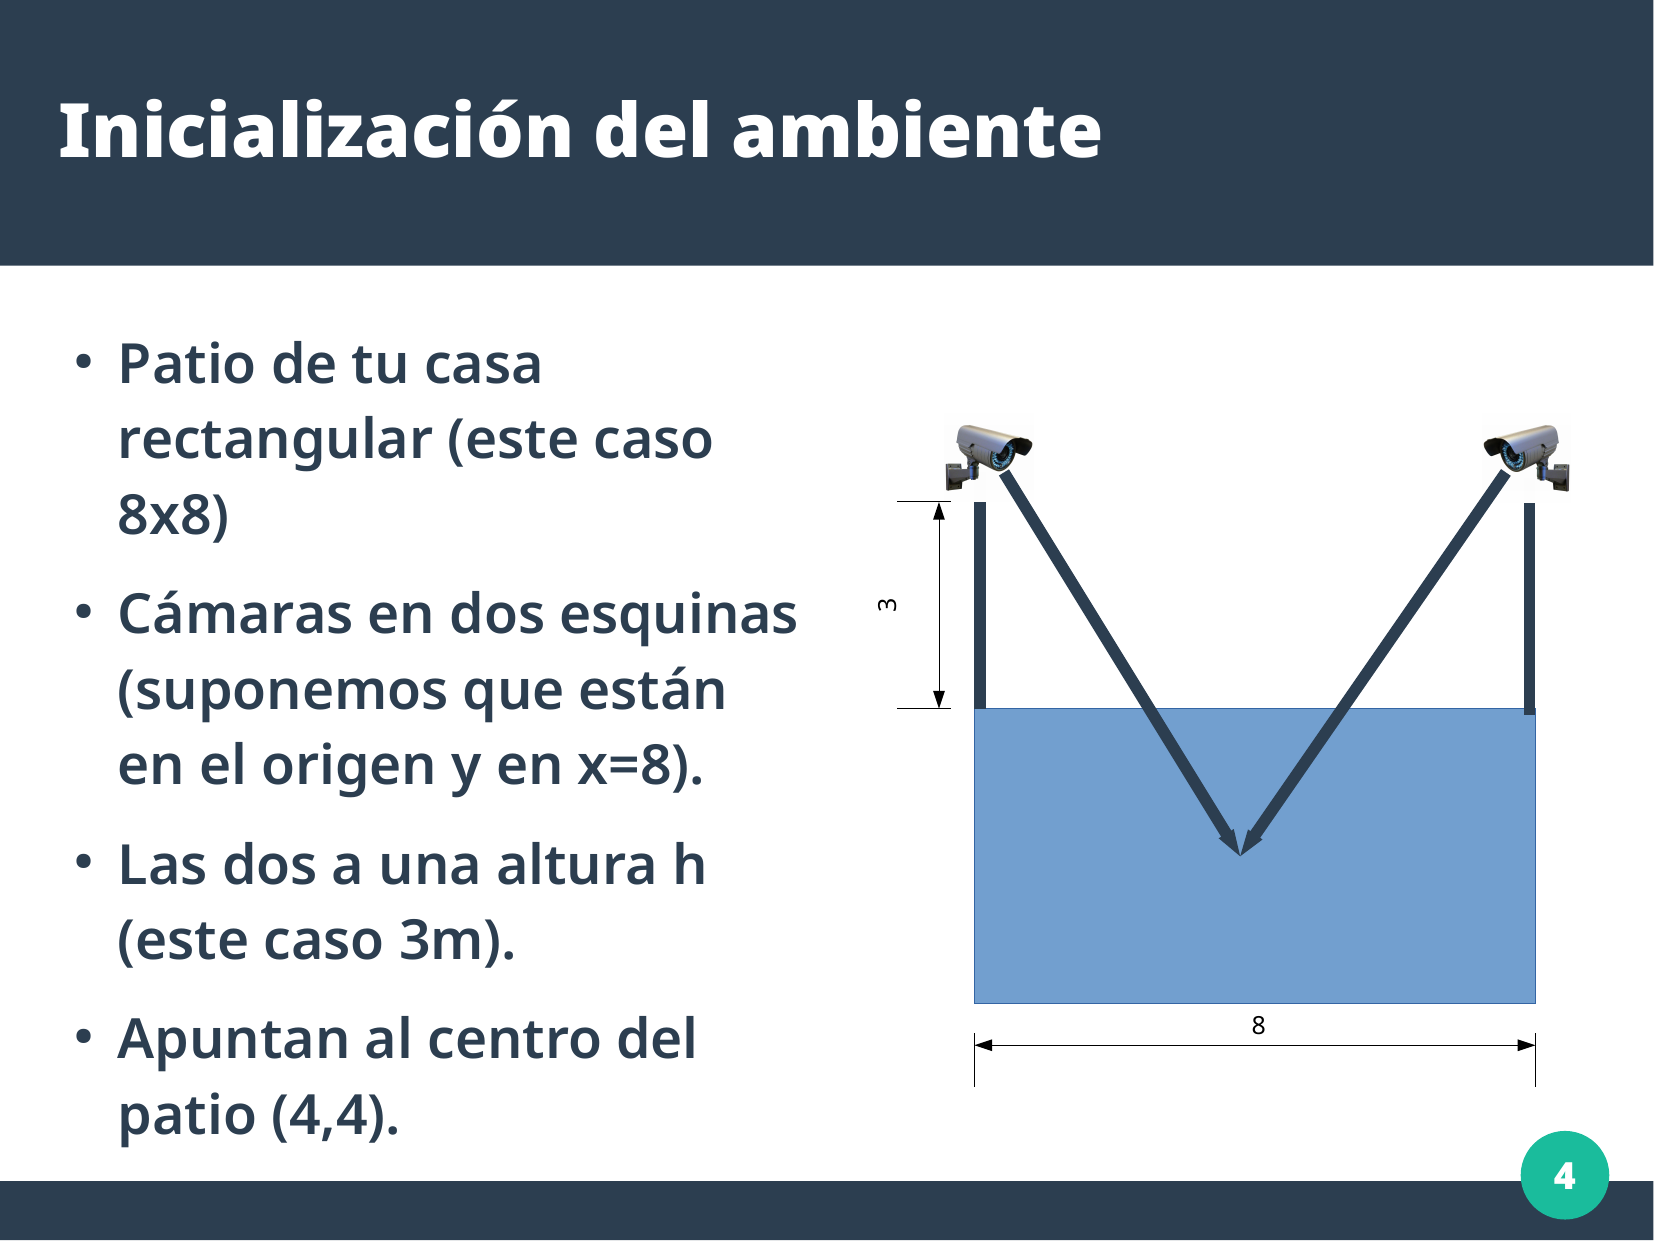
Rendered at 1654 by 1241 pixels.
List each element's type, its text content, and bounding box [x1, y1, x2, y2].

text_box [1157, 708, 1334, 853]
list Patio de tu casa rectangular (este caso 8x8) Cámaras en dos esquinas (suponemos que están en el origen y en x=8). Las dos a una altura h (este caso 3m). Apuntan al centro del patio (4,4). [59, 324, 809, 1152]
picture [1482, 413, 1571, 503]
picture [944, 413, 1034, 503]
text_box [974, 708, 1536, 1004]
title Inicialización del ambiente [59, 49, 1595, 207]
